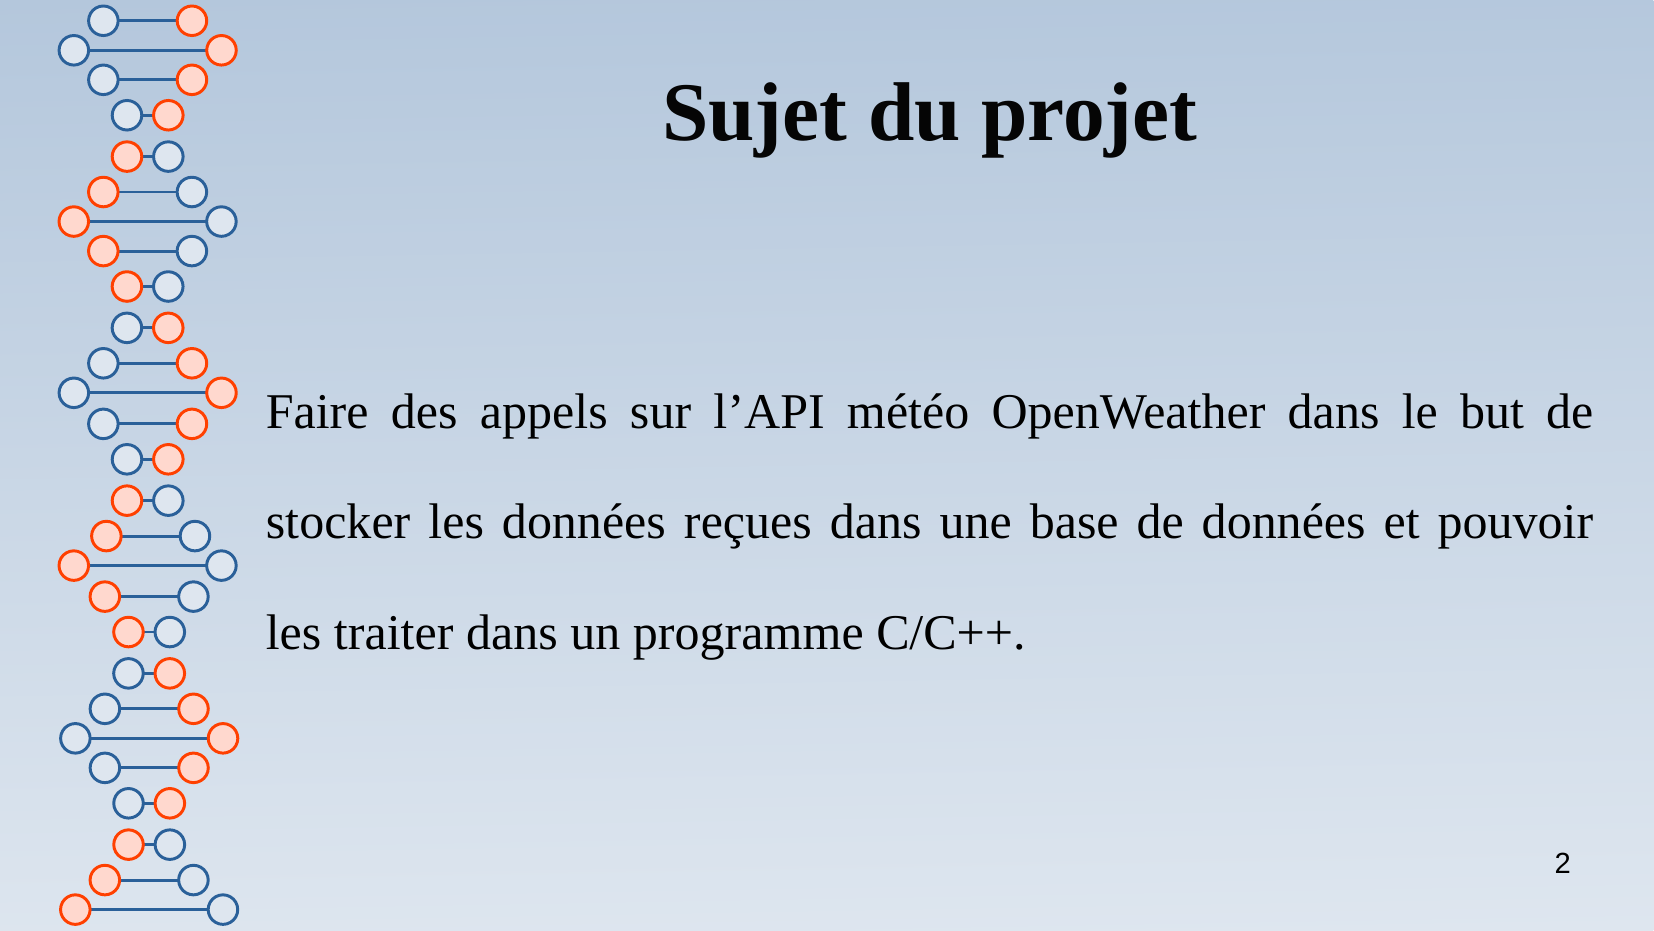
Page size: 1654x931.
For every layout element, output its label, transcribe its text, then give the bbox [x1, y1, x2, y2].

subtitle Faire des appels sur l’API météo OpenWeather dans le but de stocker les données reçues dans une base de données et pouvoir les traiter dans un programme C/C++. [265, 224, 1595, 764]
title Sujet du projet [265, 35, 1595, 189]
